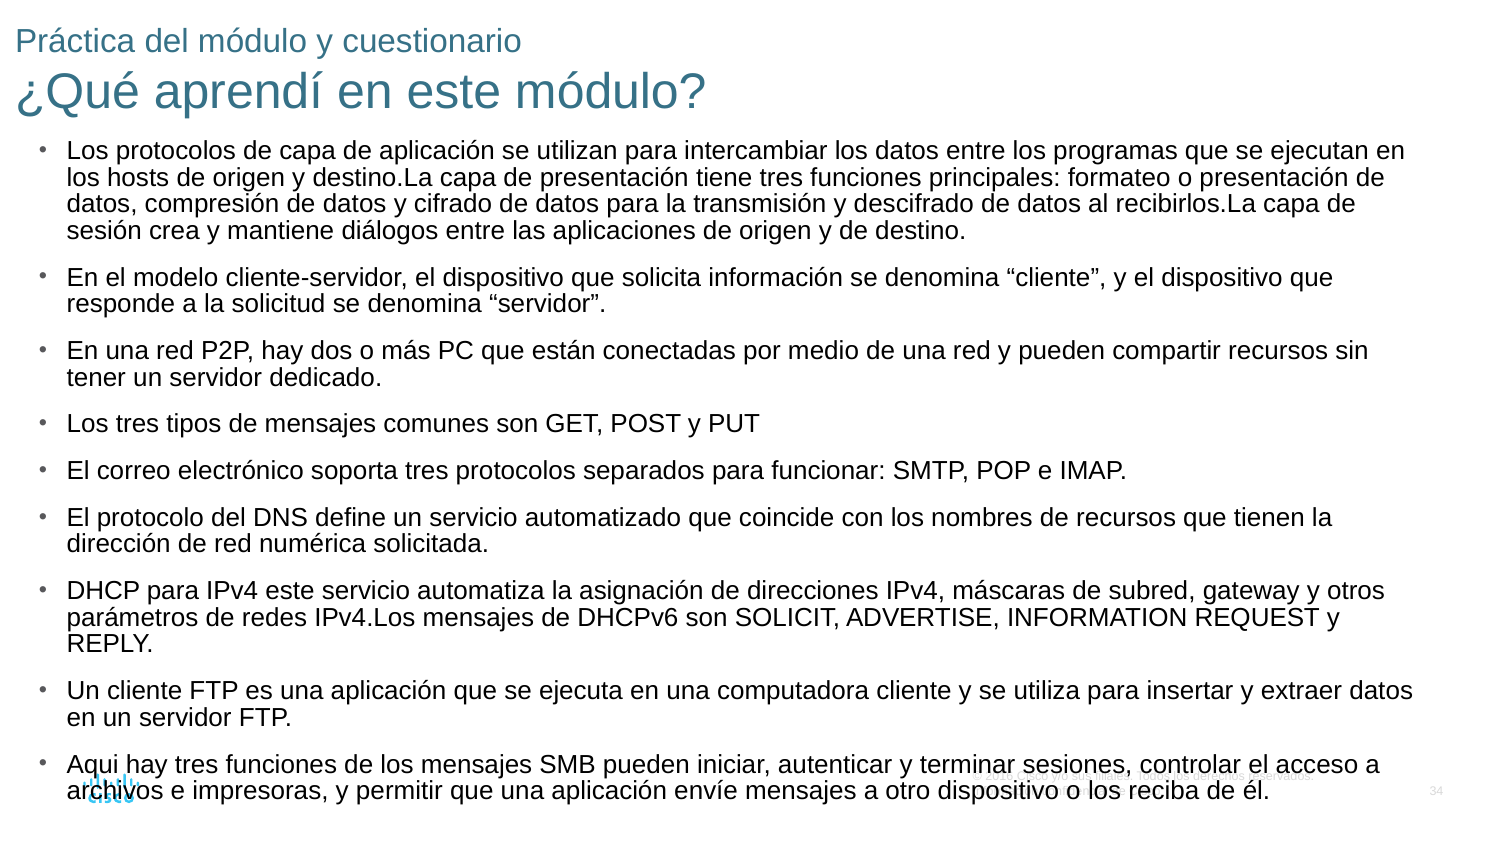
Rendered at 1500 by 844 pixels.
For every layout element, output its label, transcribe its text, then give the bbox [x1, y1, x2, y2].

title Práctica del módulo y cuestionario ¿Qué aprendí en este módulo? [0, 6, 1500, 131]
list Los protocolos de capa de aplicación se utilizan para intercambiar los datos entre los programas que se ejecutan en los hosts de origen y destino.La capa de presentación tiene tres funciones principales: formateo o presentación de datos, compresión de datos y cifrado de datos para la transmisión y descifrado de datos al recibirlos.La capa de sesión crea y mantiene diálogos entre las aplicaciones de origen y de destino. En el modelo cliente-servidor, el dispositivo que solicita información se denomina “cliente”, y el dispositivo que responde a la solicitud se denomina “servidor”. En una red P2P, hay dos o más PC que están conectadas por medio de una red y pueden compartir recursos sin tener un servidor dedicado. Los tres tipos de mensajes comunes son GET, POST y PUT El correo electrónico soporta tres protocolos separados para funcionar: SMTP, POP e IMAP. El protocolo del DNS define un servicio automatizado que coincide con los nombres de recursos que tienen la dirección de red numérica solicitada. DHCP para IPv4 este servicio automatiza la asignación de direcciones IPv4, máscaras de subred, gateway y otros parámetros de redes IPv4.Los mensajes de DHCPv6 son SOLICIT, ADVERTISE, INFORMATION REQUEST y REPLY. Un cliente FTP es una aplicación que se ejecuta en una computadora cliente y se utiliza para insertar y extraer datos en un servidor FTP. Aqui hay tres funciones de los mensajes SMB pueden iniciar, autenticar y terminar sesiones, controlar el acceso a archivos e impresoras, y permitir que una aplicación envíe mensajes a otro dispositivo o los reciba de él. [23, 131, 1453, 775]
